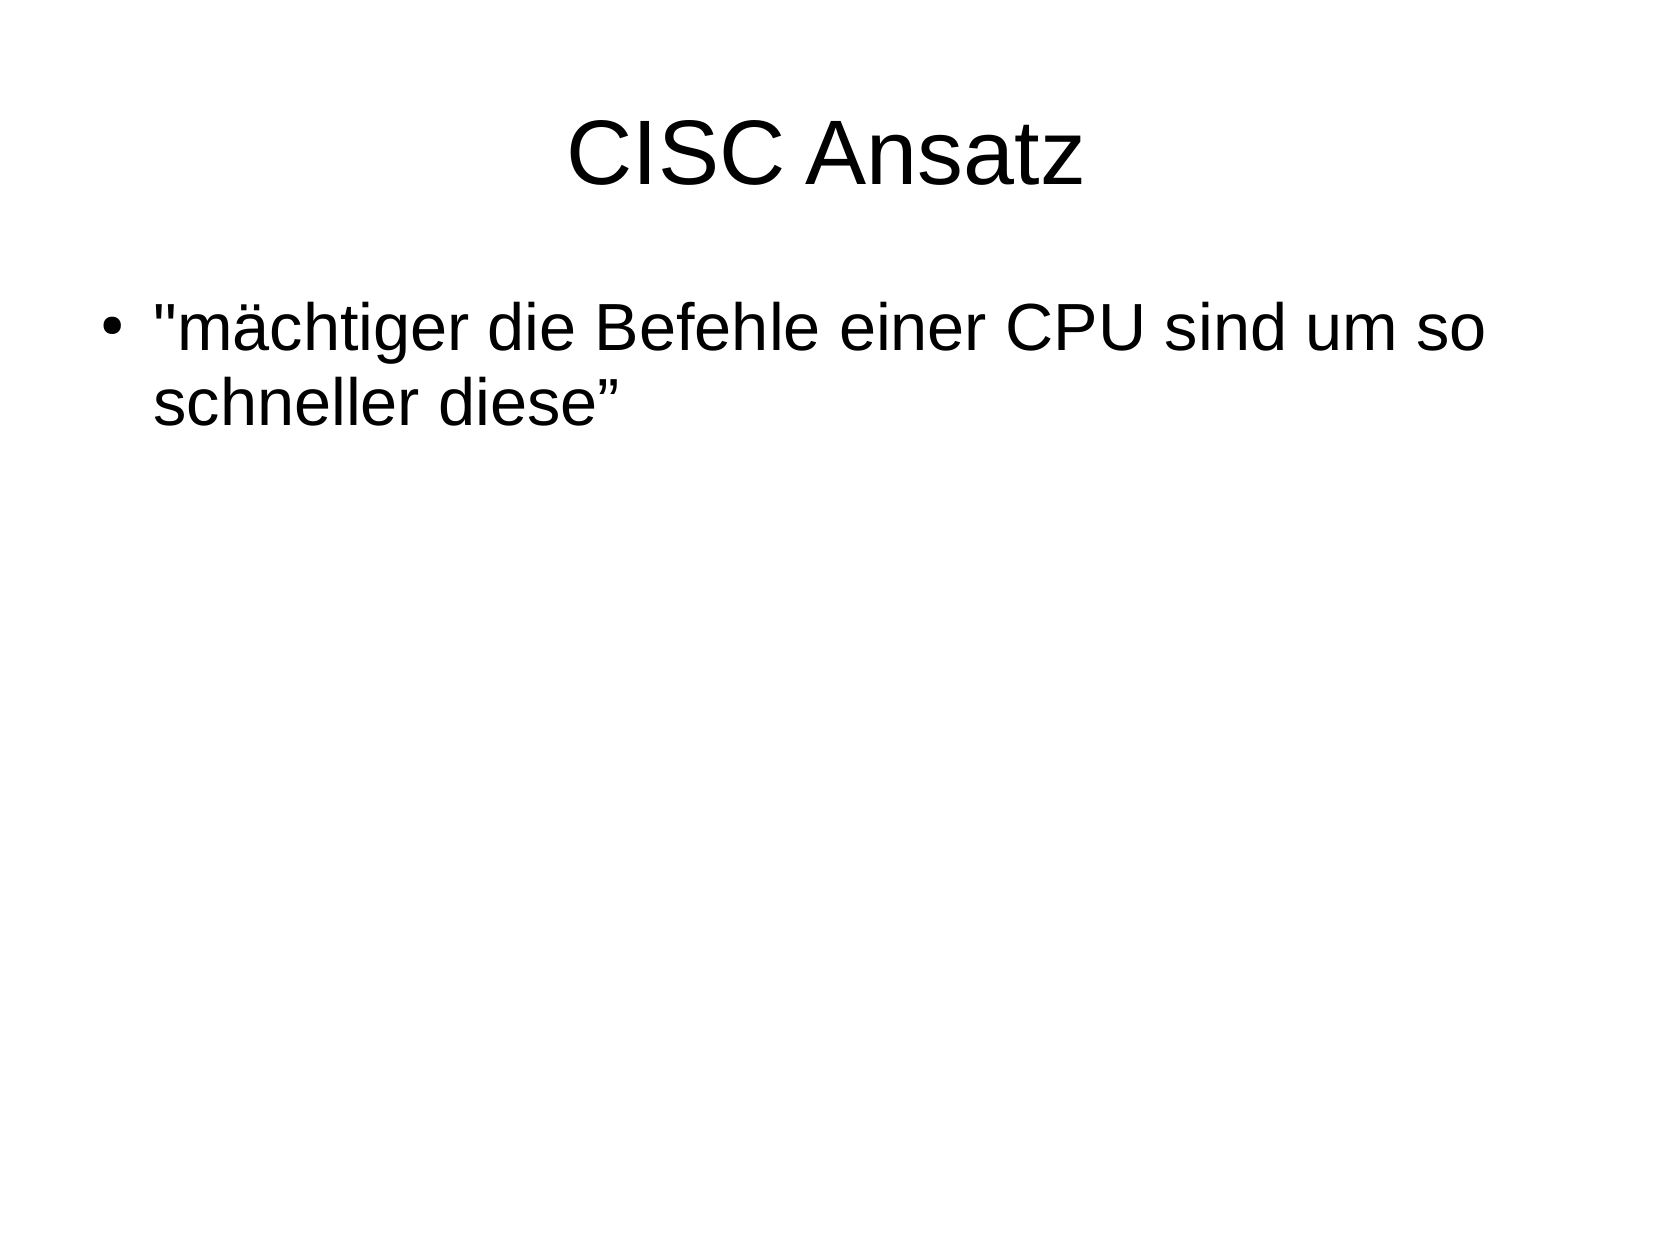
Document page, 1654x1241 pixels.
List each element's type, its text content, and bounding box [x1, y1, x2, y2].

list "mächtiger die Befehle einer CPU sind um so schneller diese” [82, 290, 1571, 1010]
title CISC Ansatz [82, 49, 1571, 257]
